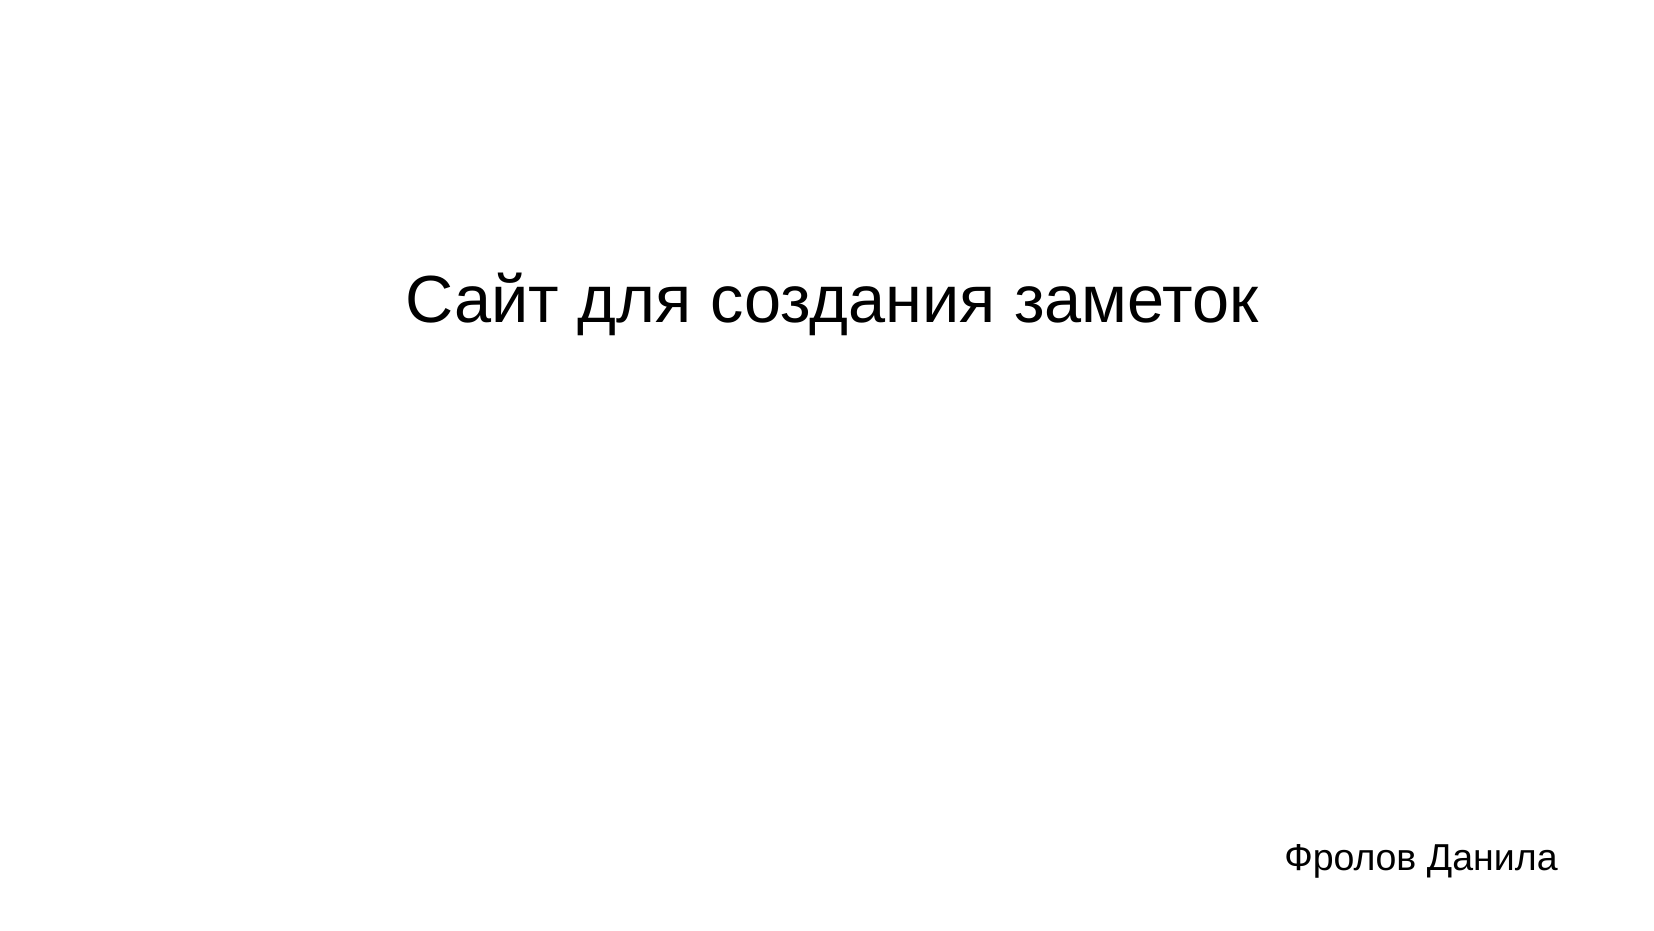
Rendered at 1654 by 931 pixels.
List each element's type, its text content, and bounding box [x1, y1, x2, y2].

text_box Фролов Данила [1269, 829, 1595, 886]
subtitle Сайт для создания заметок [88, 29, 1577, 569]
